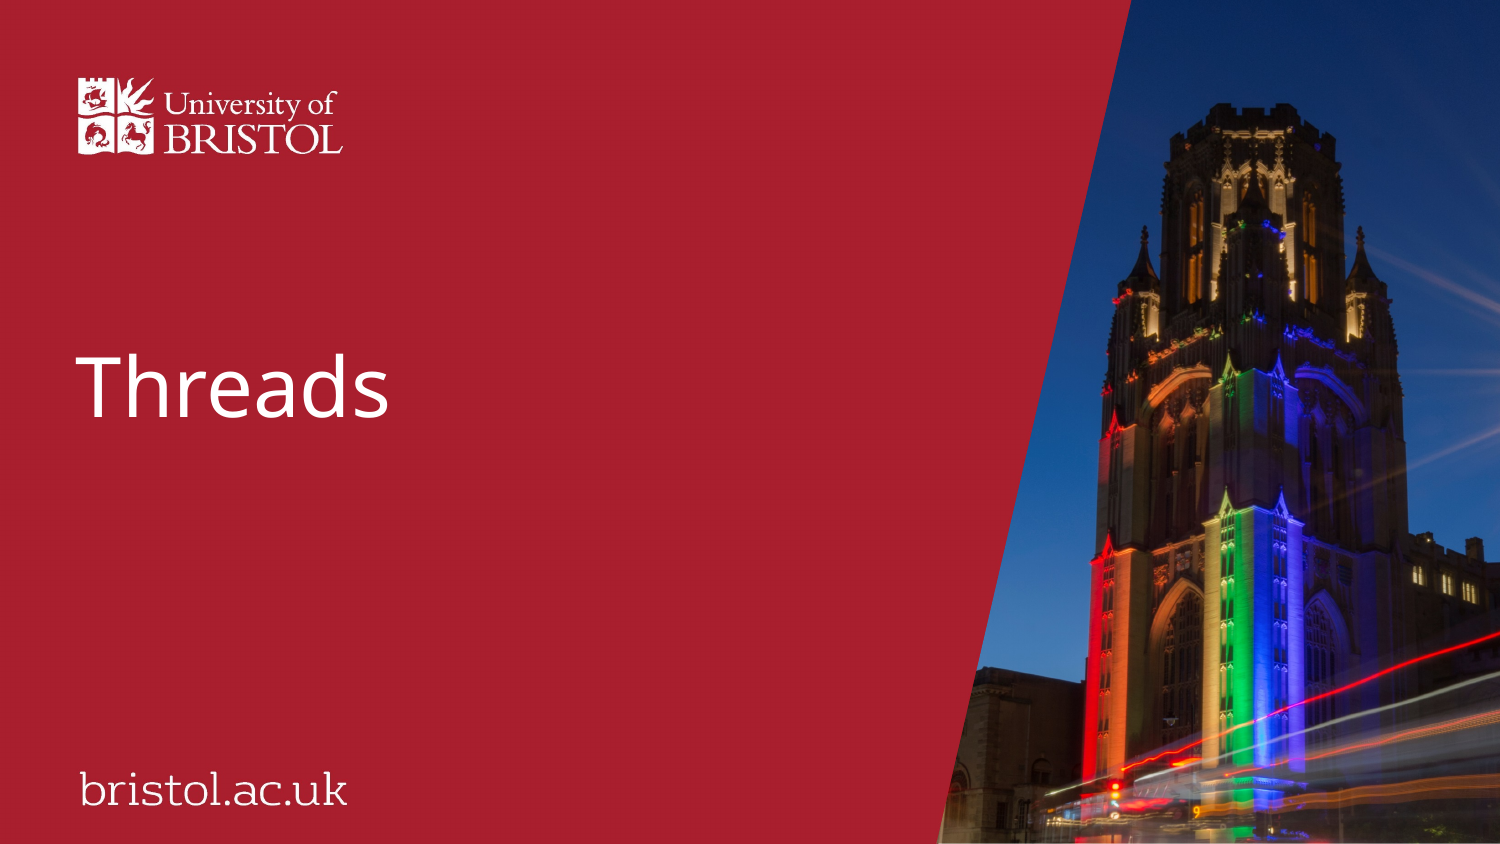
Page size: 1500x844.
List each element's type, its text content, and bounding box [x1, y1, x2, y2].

title Threads [60, 262, 924, 443]
